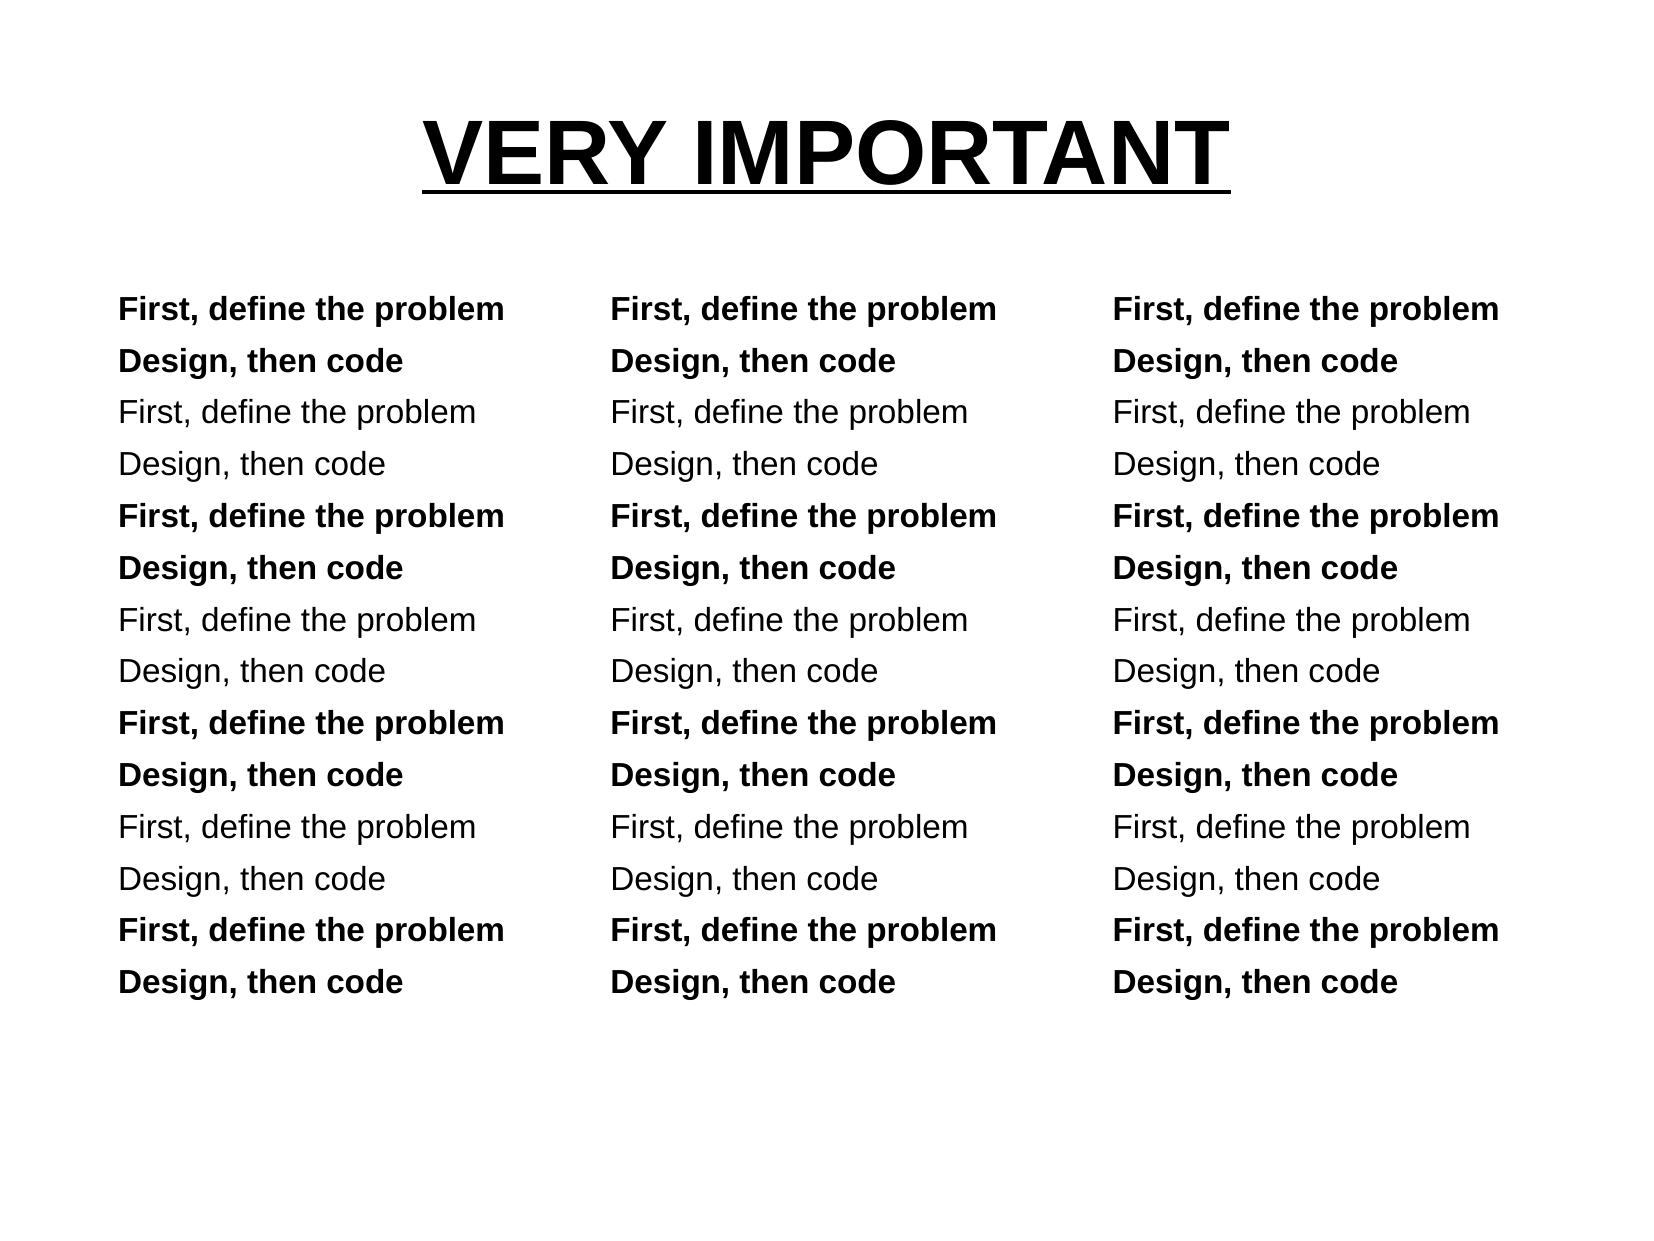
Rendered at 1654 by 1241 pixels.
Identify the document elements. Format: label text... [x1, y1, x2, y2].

title VERY IMPORTANT [82, 49, 1571, 257]
list First, define the problem Design, then code First, define the problem Design, then code First, define the problem Design, then code First, define the problem Design, then code First, define the problem Design, then code First, define the problem Design, then code First, define the problem Design, then code [575, 290, 1077, 1010]
list First, define the problem Design, then code First, define the problem Design, then code First, define the problem Design, then code First, define the problem Design, then code First, define the problem Design, then code First, define the problem Design, then code First, define the problem Design, then code [1077, 290, 1654, 1010]
list First, define the problem Design, then code First, define the problem Design, then code First, define the problem Design, then code First, define the problem Design, then code First, define the problem Design, then code First, define the problem Design, then code First, define the problem Design, then code [82, 290, 575, 1010]
